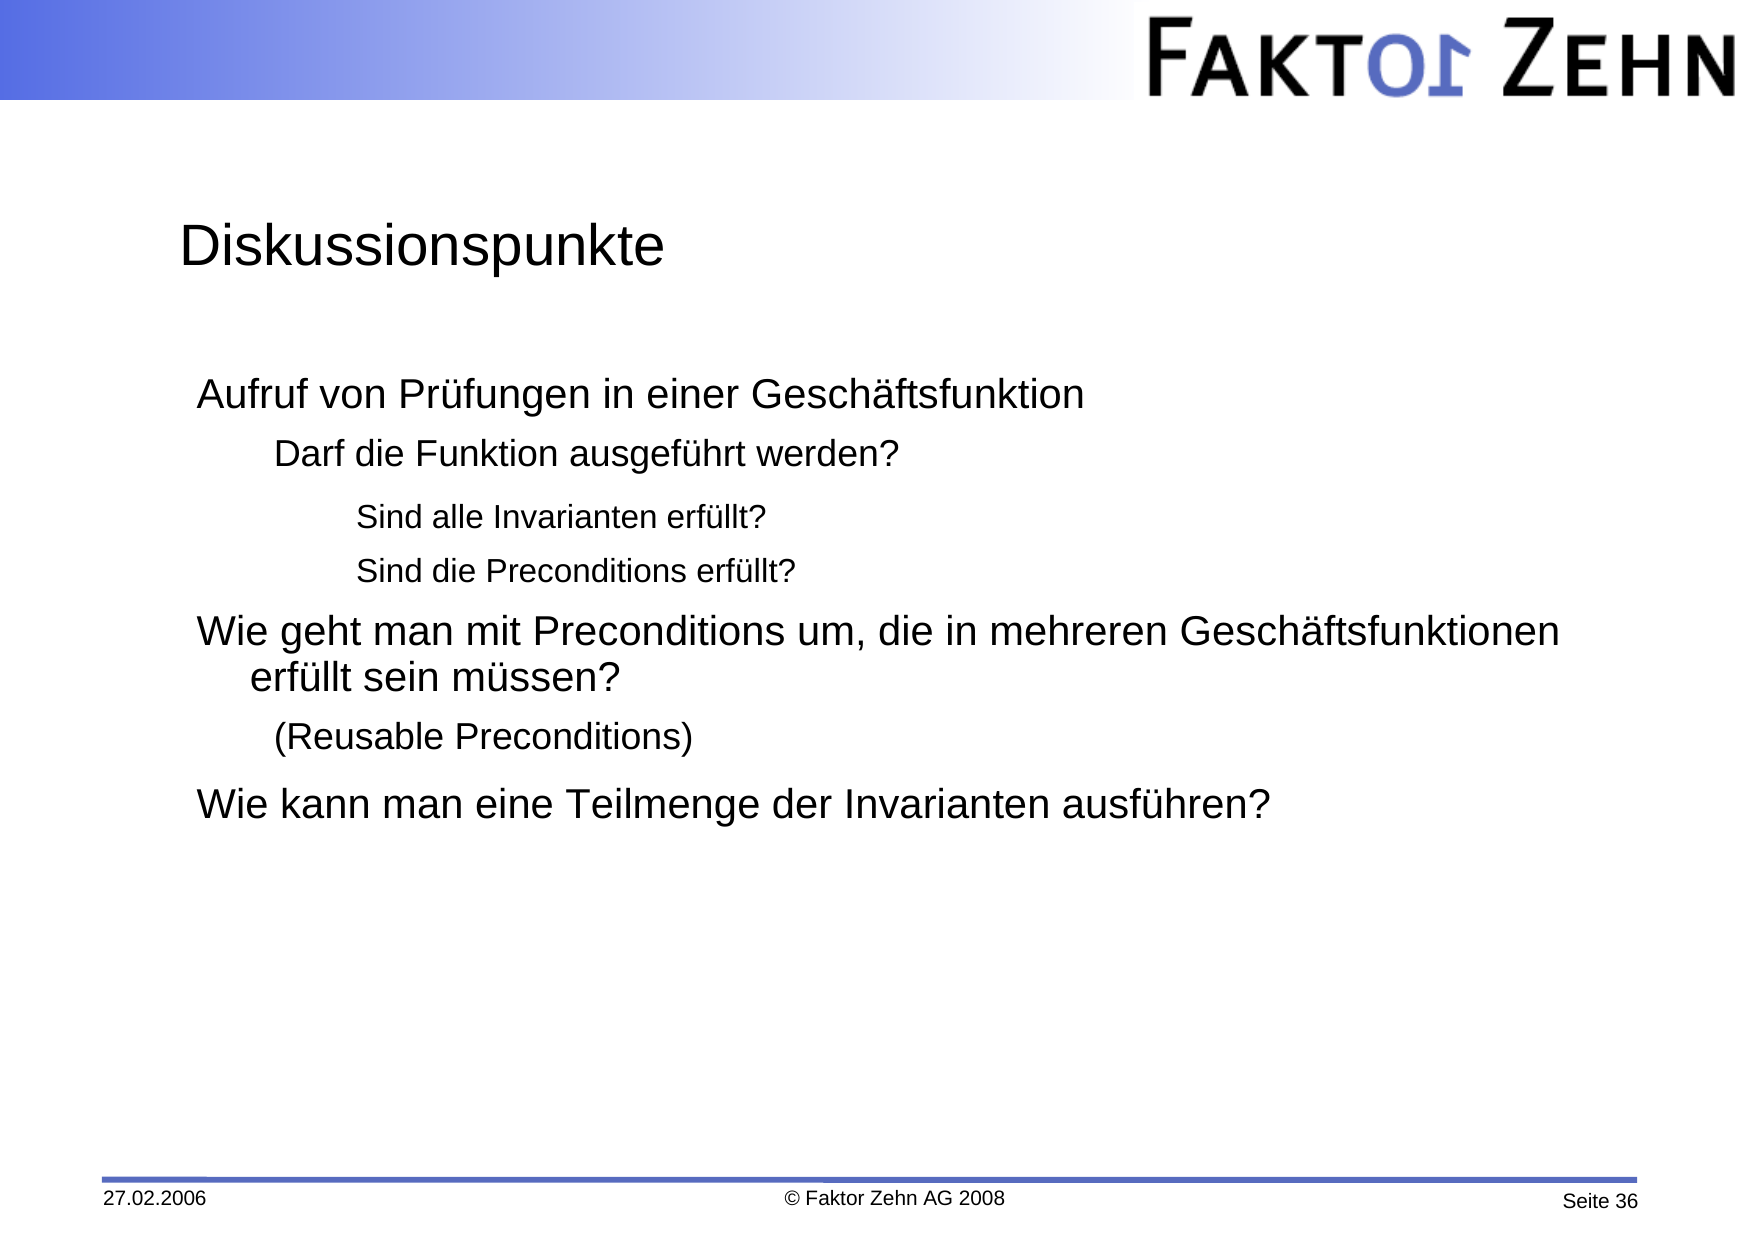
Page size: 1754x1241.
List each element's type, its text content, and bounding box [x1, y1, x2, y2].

picture [1133, 2, 1749, 105]
title Diskussionspunkte [179, 142, 1576, 349]
list Aufruf von Prüfungen in einer Geschäftsfunktion Darf die Funktion ausgeführt werden? Sind alle Invarianten erfüllt? Sind die Preconditions erfüllt? Wie geht man mit Preconditions um, die in mehreren Geschäftsfunktionen erfüllt sein müssen? (Reusable Preconditions) Wie kann man eine Teilmenge der Invarianten ausführen? [179, 371, 1576, 1078]
